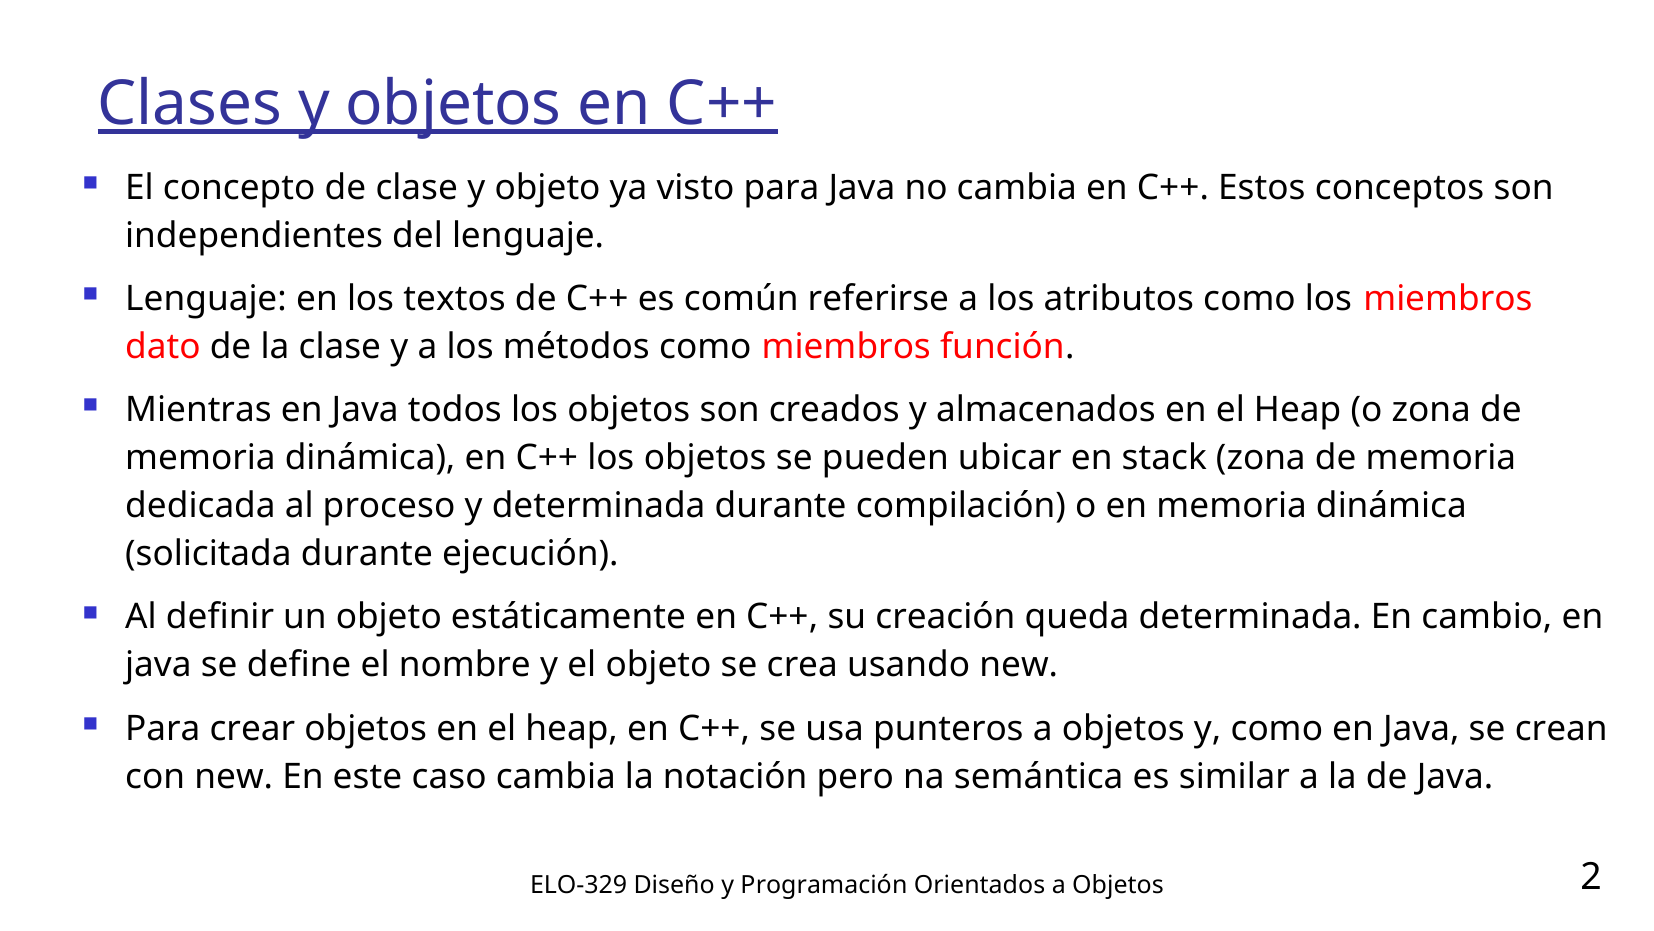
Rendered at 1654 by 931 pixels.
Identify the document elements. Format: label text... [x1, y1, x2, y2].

list El concepto de clase y objeto ya visto para Java no cambia en C++. Estos conceptos son independientes del lenguaje. Lenguaje: en los textos de C++ es común referirse a los atributos como los miembros dato de la clase y a los métodos como miembros función. Mientras en Java todos los objetos son creados y almacenados en el Heap (o zona de memoria dinámica), en C++ los objetos se pueden ubicar en stack (zona de memoria dedicada al proceso y determinada durante compilación) o en memoria dinámica (solicitada durante ejecución). Al definir un objeto estáticamente en C++, su creación queda determinada. En cambio, en java se define el nombre y el objeto se crea usando new. Para crear objetos en el heap, en C++, se usa punteros a objetos y, como en Java, se crean con new. En este caso cambia la notación pero na semántica es similar a la de Java. [82, 161, 1612, 844]
title Clases y objetos en C++ [82, 16, 1654, 151]
